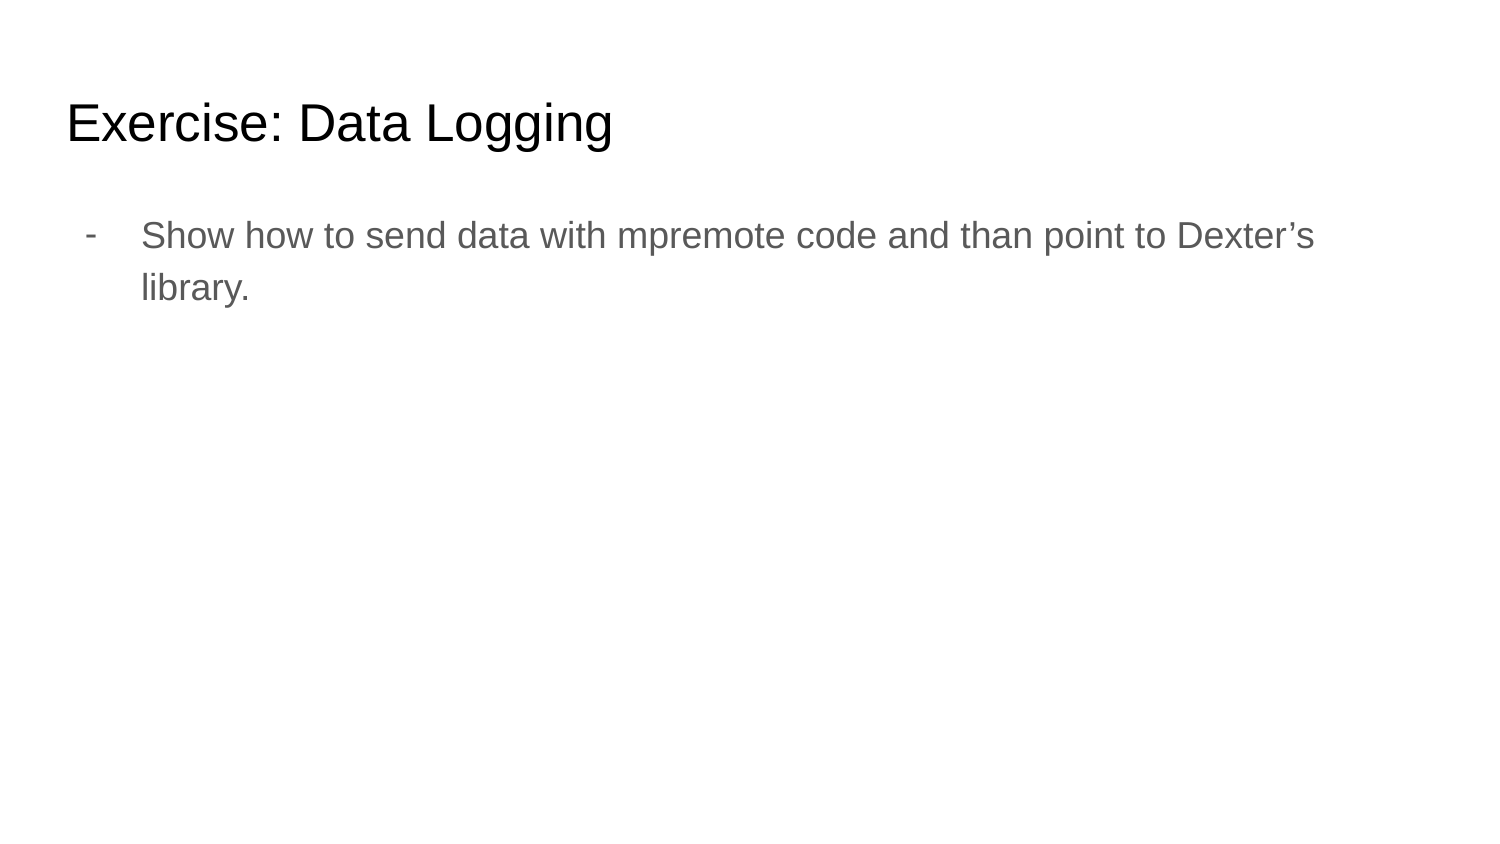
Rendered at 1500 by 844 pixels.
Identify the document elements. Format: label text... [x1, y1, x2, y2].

list Show how to send data with mpremote code and than point to Dexter’s library. [51, 189, 1449, 750]
title Exercise: Data Logging [51, 72, 1449, 167]
